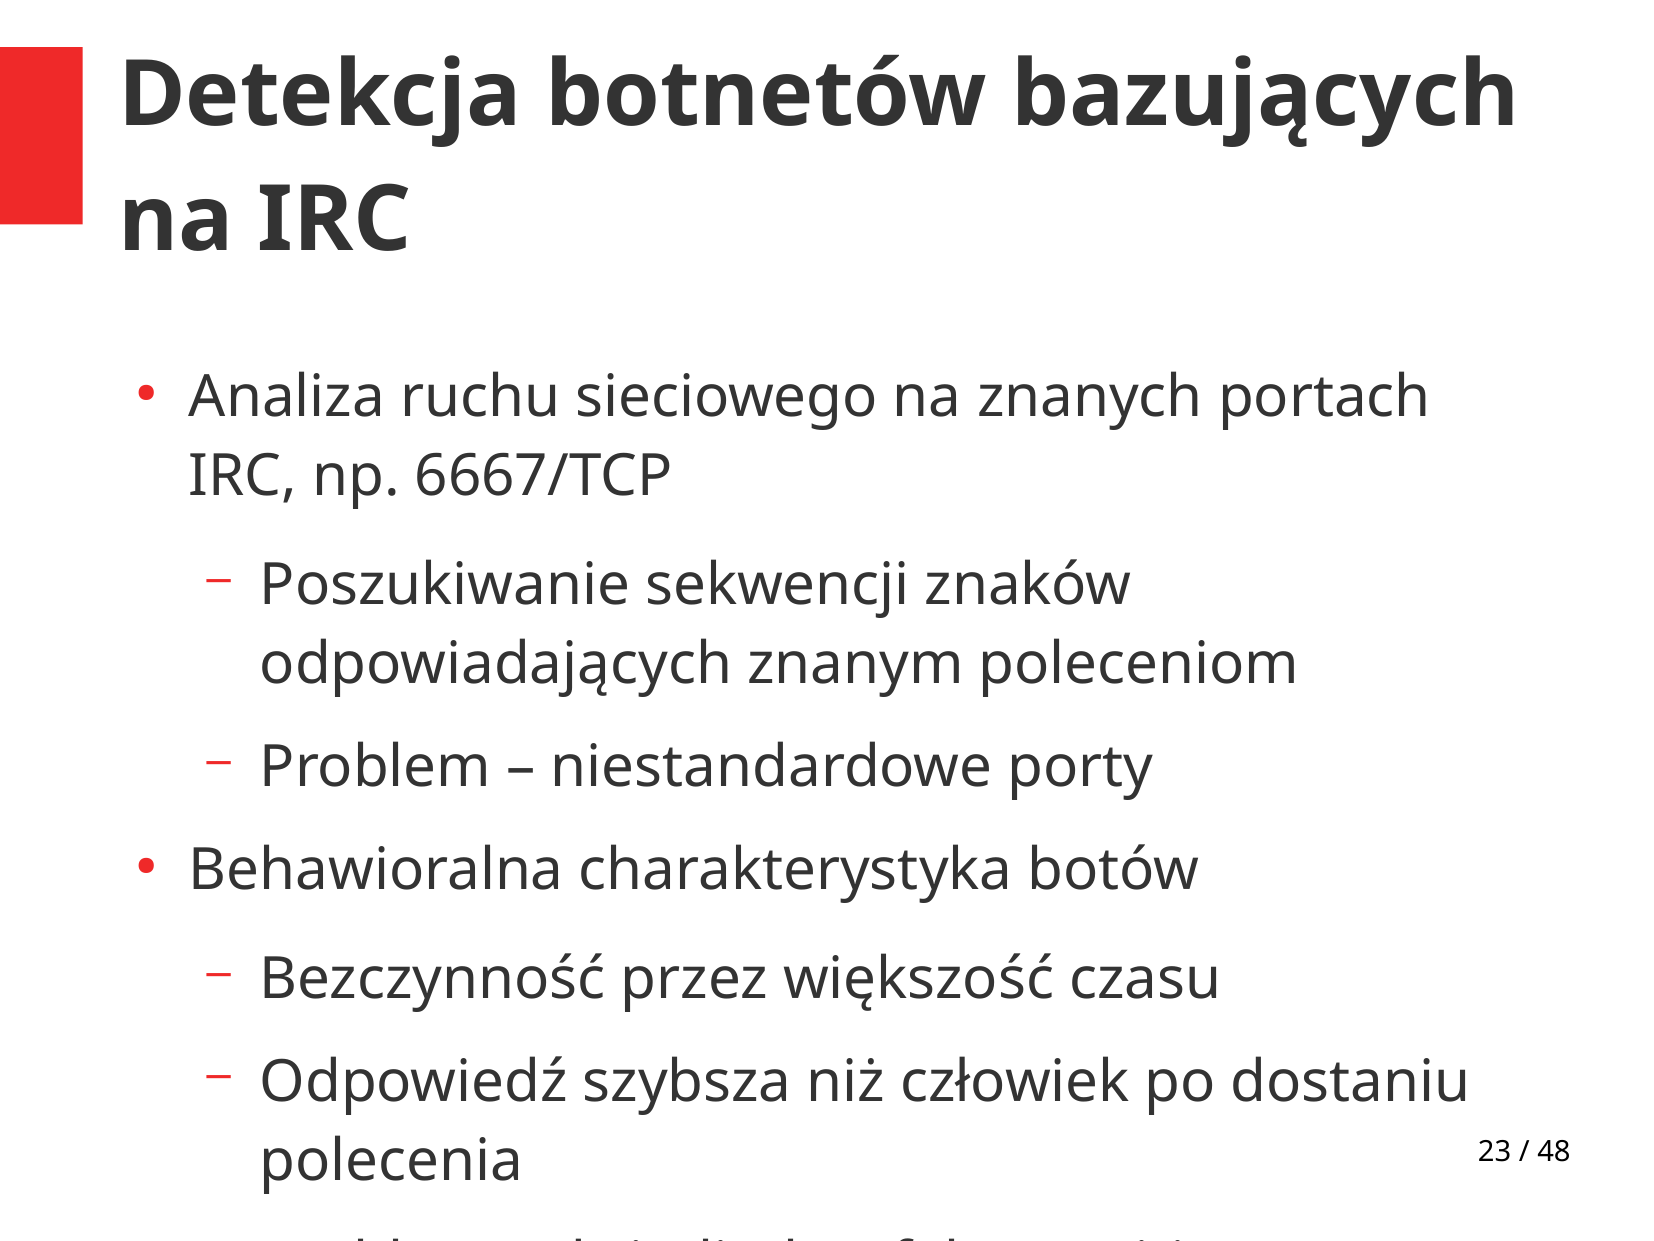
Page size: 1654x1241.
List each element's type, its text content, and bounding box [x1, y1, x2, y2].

list Analiza ruchu sieciowego na znanych portach IRC, np. 6667/TCP Poszukiwanie sekwencji znaków odpowiadających znanym poleceniom Problem – niestandardowe porty Behawioralna charakterystyka botów Bezczynność przez większość czasu Odpowiedź szybsza niż człowiek po dostaniu polecenia Problem – duża liczba „false positives” [118, 354, 1536, 1074]
title Detekcja botnetów bazujących na IRC [118, 45, 1571, 260]
